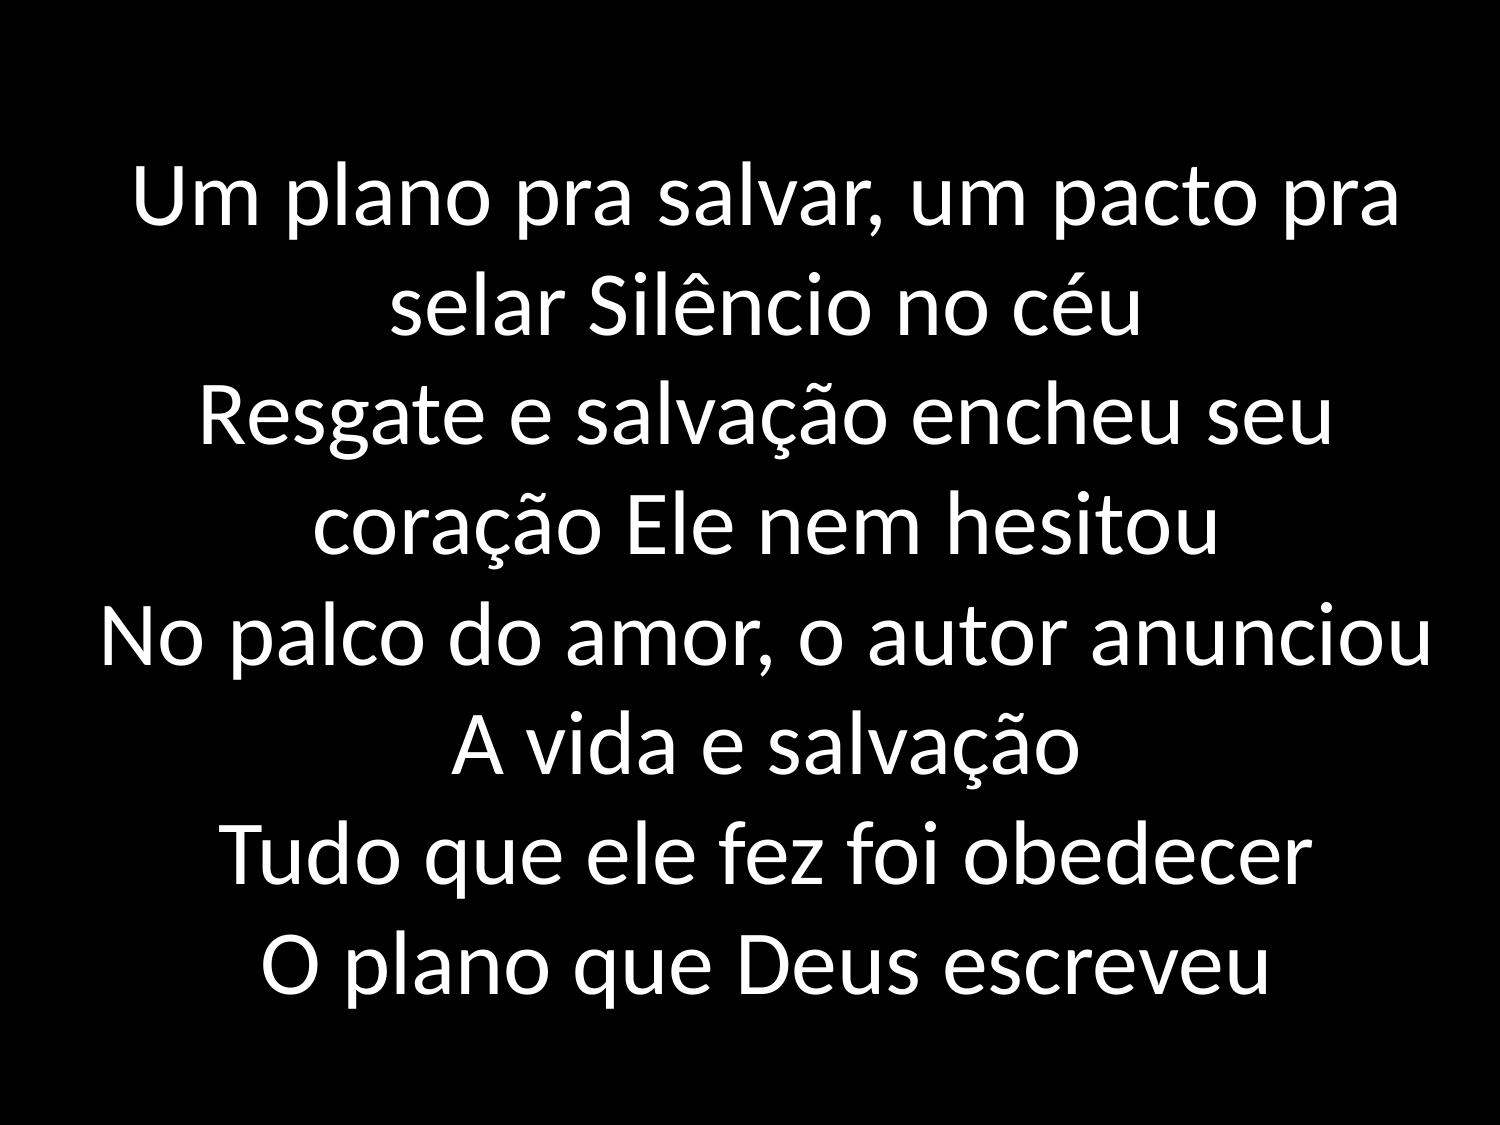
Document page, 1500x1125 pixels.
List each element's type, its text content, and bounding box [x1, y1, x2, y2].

title Um plano pra salvar, um pacto pra selar Silêncio no céu Resgate e salvação encheu seu coração Ele nem hesitou No palco do amor, o autor anunciou A vida e salvação Tudo que ele fez foi obedecer O plano que Deus escreveu [58, 45, 1477, 1102]
